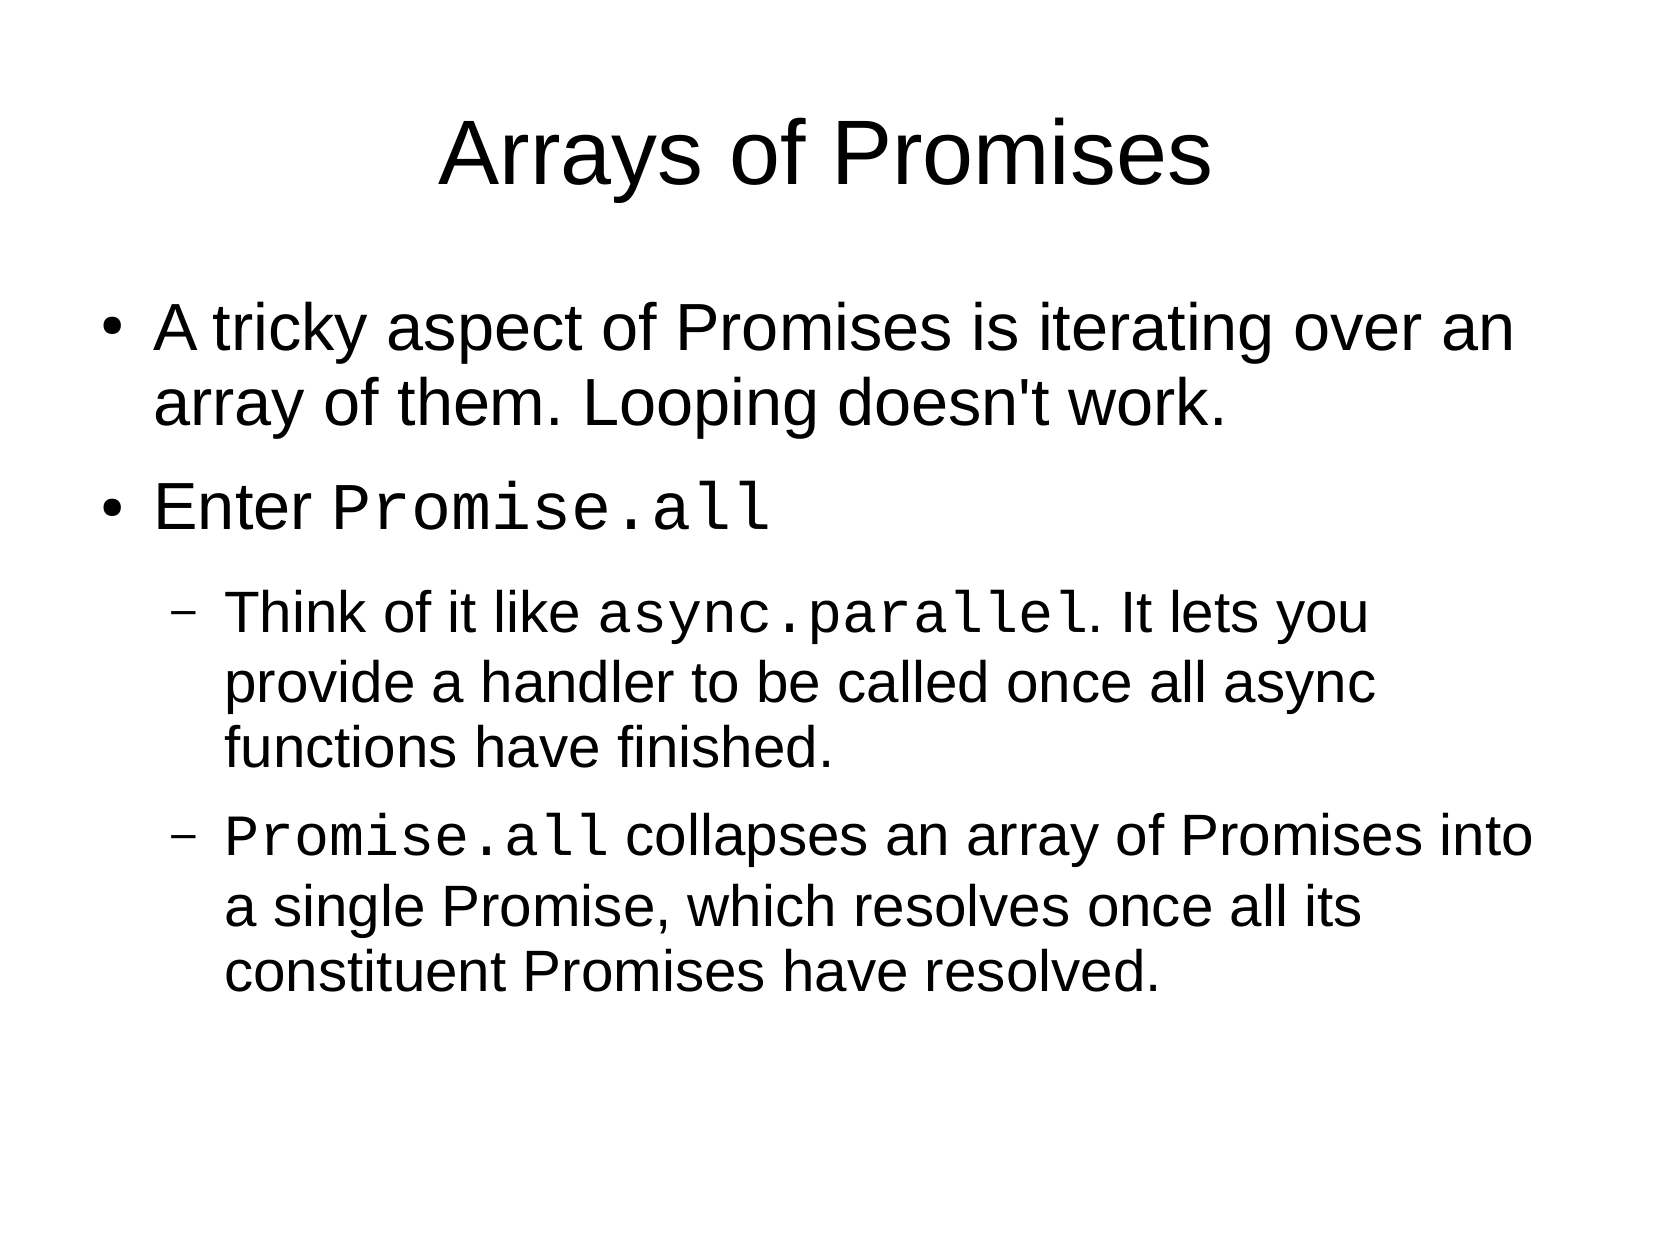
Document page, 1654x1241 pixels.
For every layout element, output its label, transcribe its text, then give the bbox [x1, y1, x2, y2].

title Arrays of Promises [82, 49, 1571, 257]
list A tricky aspect of Promises is iterating over an array of them. Looping doesn't work. Enter Promise.all Think of it like async.parallel. It lets you provide a handler to be called once all async functions have finished. Promise.all collapses an array of Promises into a single Promise, which resolves once all its constituent Promises have resolved. [82, 290, 1571, 1010]
